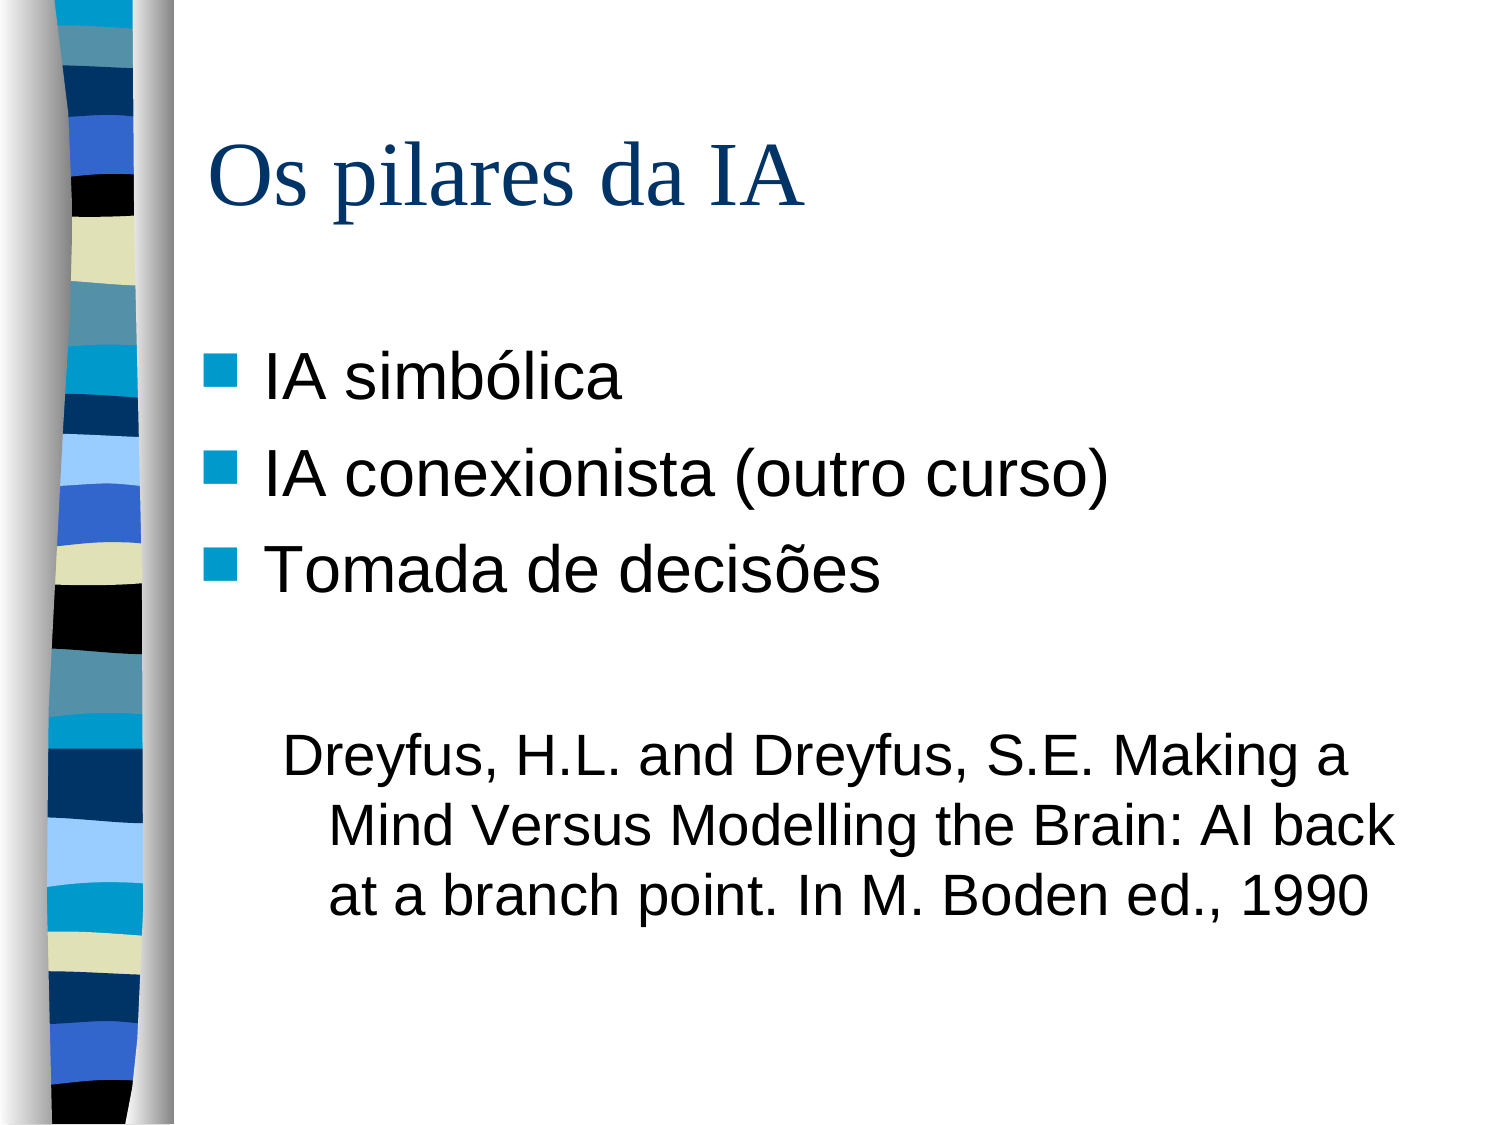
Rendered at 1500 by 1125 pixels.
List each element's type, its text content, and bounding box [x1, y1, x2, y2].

title Os pilares da IA [192, 74, 1468, 263]
list IA simbólica IA conexionista (outro curso) Tomada de decisões Dreyfus, H.L. and Dreyfus, S.E. Making a Mind Versus Modelling the Brain: AI back at a branch point. In M. Boden ed., 1990 [192, 324, 1468, 1000]
